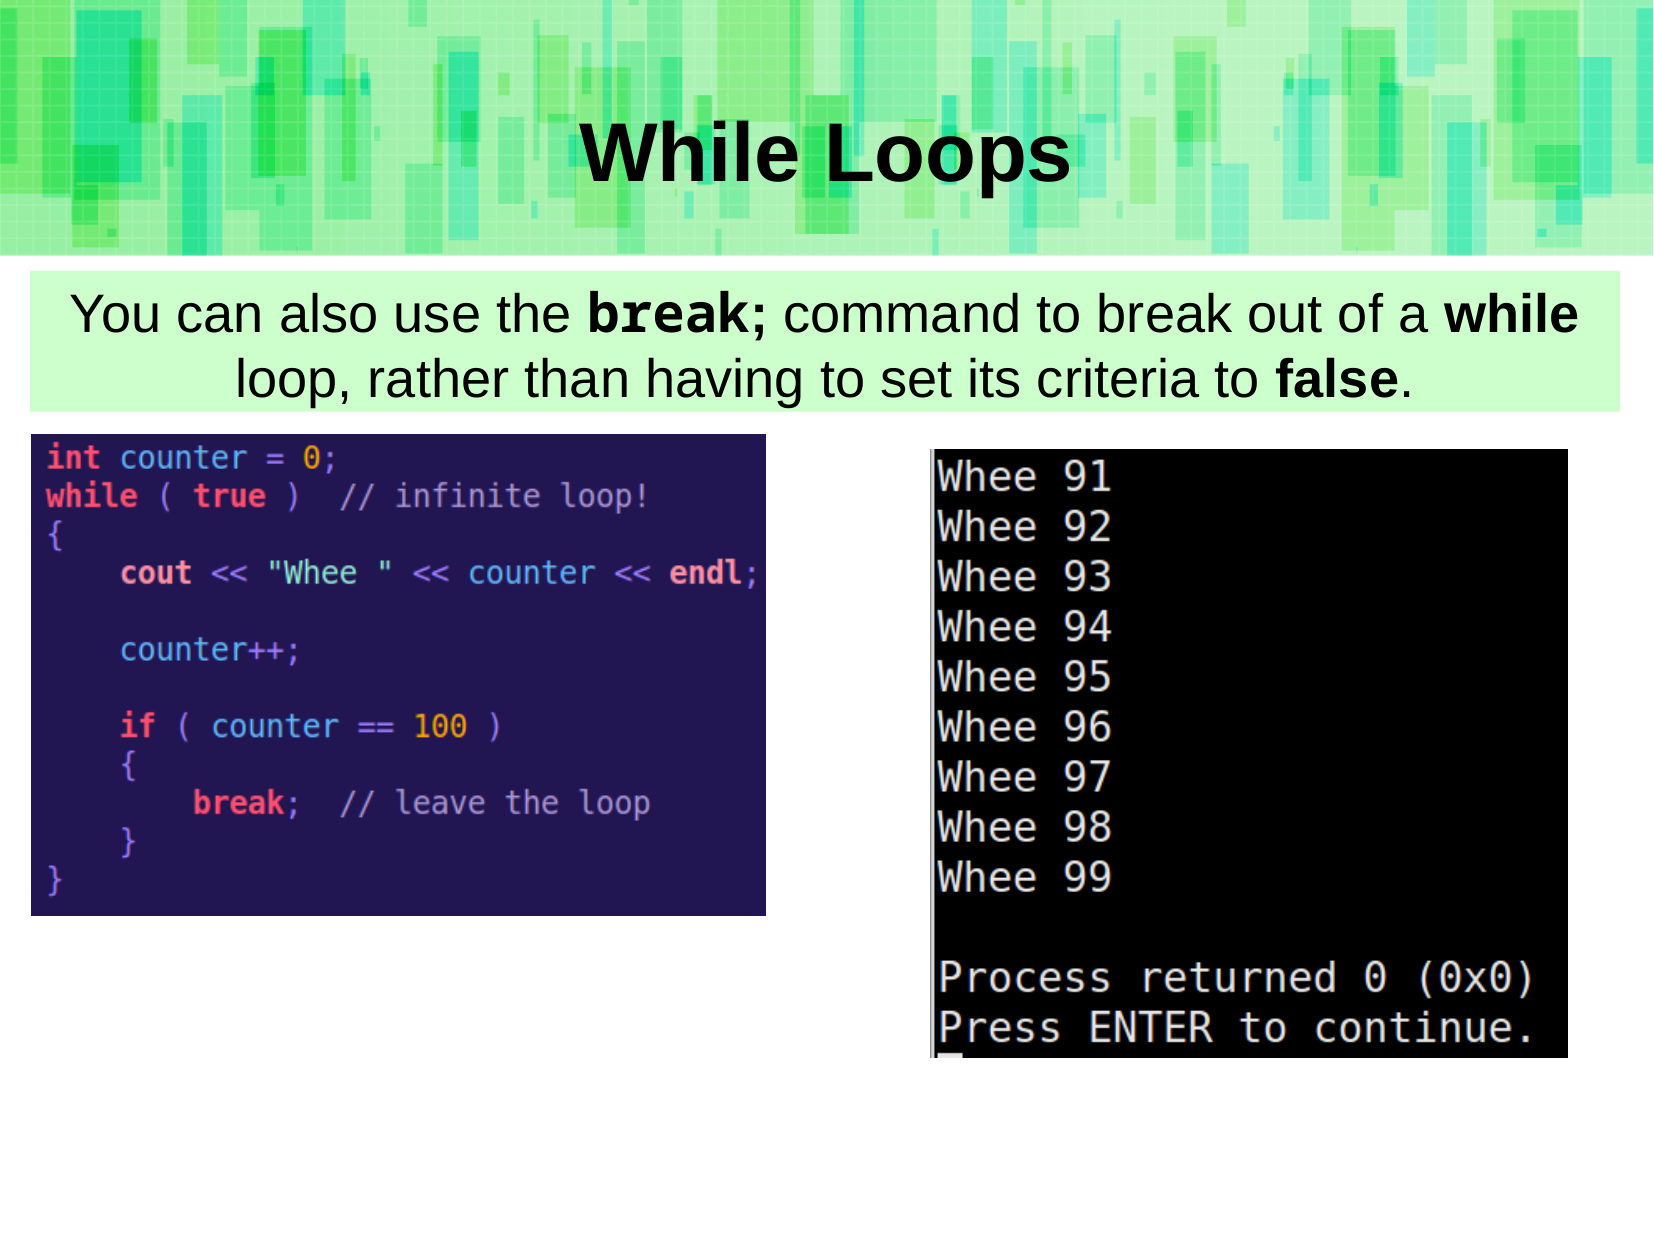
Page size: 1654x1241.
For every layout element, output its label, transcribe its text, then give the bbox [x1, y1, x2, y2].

picture [0, 0, 1654, 1241]
title While Loops [82, 49, 1571, 257]
text_box You can also use the break; command to break out of a while loop, rather than having to set its criteria to false. [30, 274, 1621, 408]
